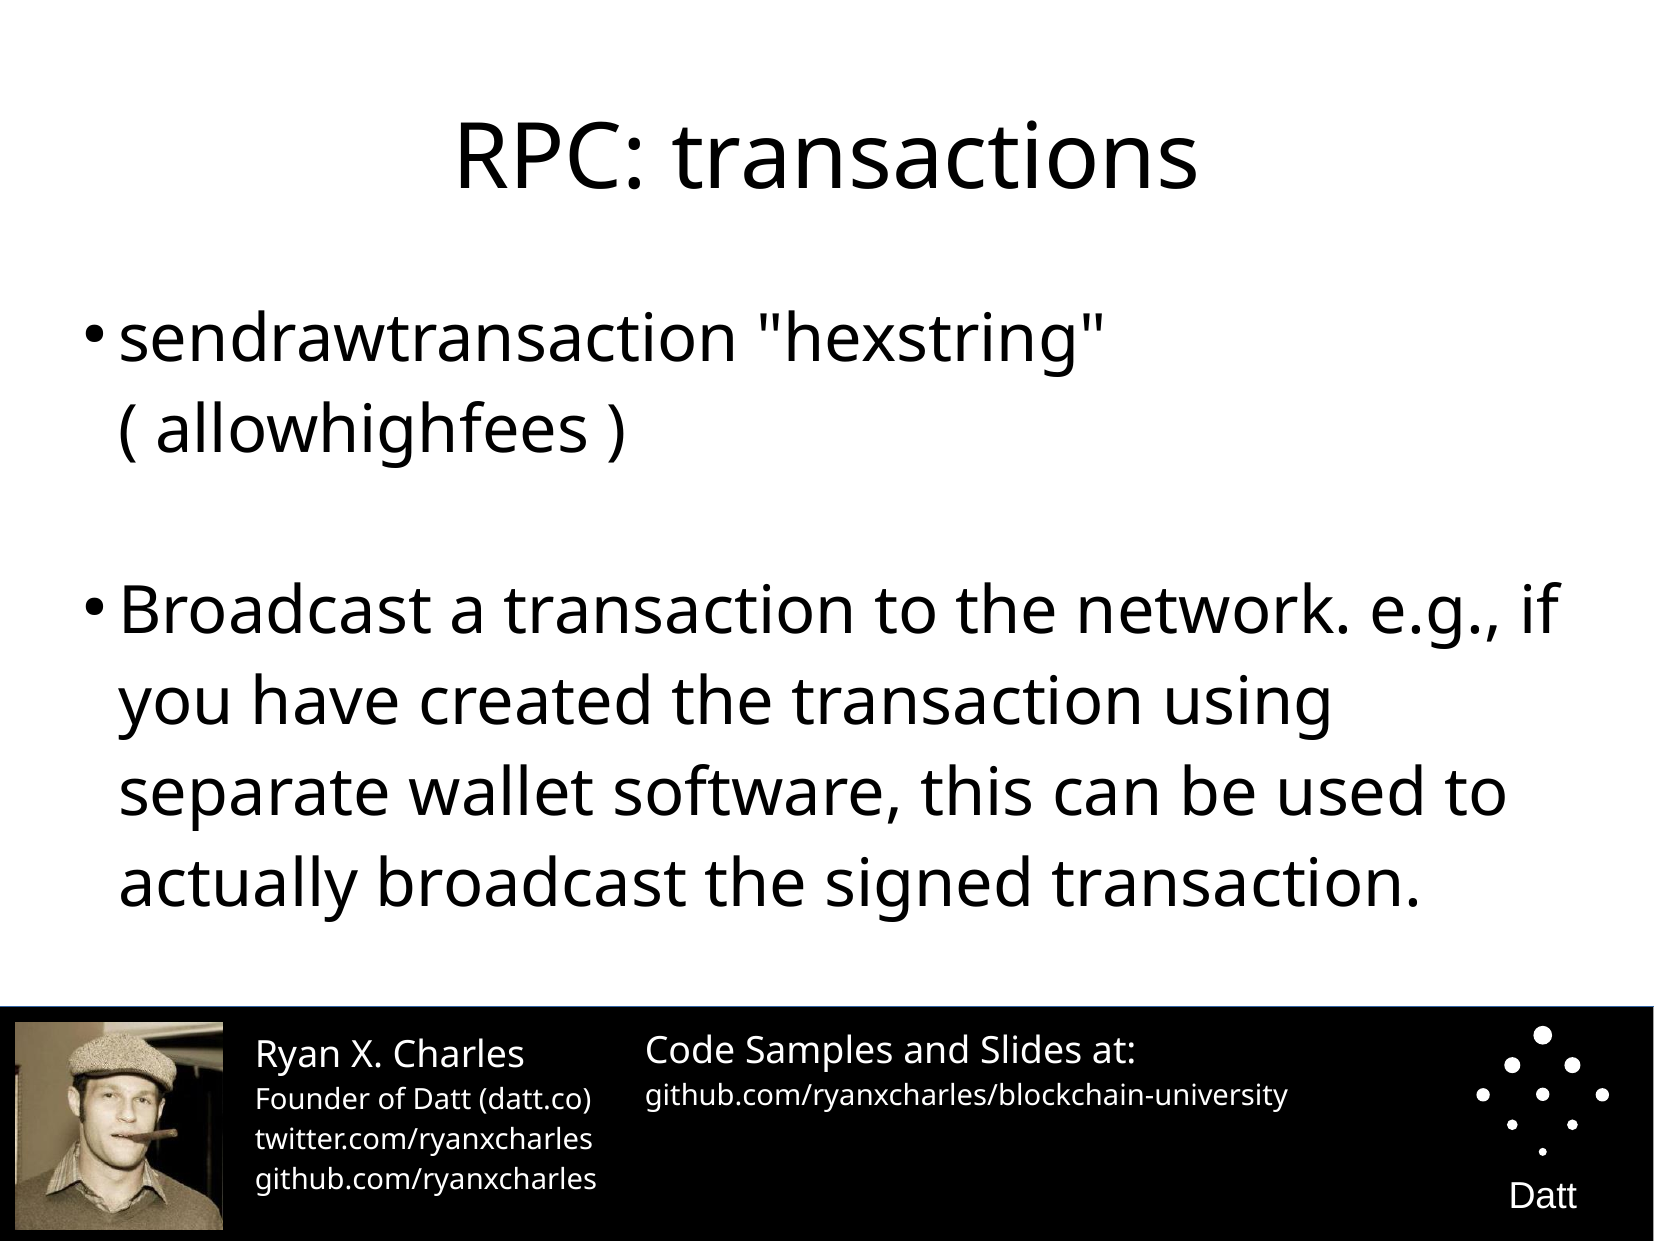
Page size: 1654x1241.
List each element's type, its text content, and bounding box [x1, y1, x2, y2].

subtitle sendrawtransaction "hexstring" ( allowhighfees ) Broadcast a transaction to the network. e.g., if you have created the transaction using separate wallet software, this can be used to actually broadcast the signed transaction. [82, 290, 1571, 1006]
picture [15, 1022, 223, 1231]
text_box Ryan X. Charles Founder of Datt (datt.co) twitter.com/ryanxcharles github.com/ryanxcharles [240, 1020, 976, 1241]
picture [1475, 1023, 1611, 1159]
text_box [0, 1006, 1654, 1241]
title RPC: transactions [82, 49, 1571, 257]
text_box Datt [1452, 1167, 1633, 1241]
text_box Code Samples and Slides at: github.com/ryanxcharles/blockchain-university [630, 1015, 1403, 1156]
